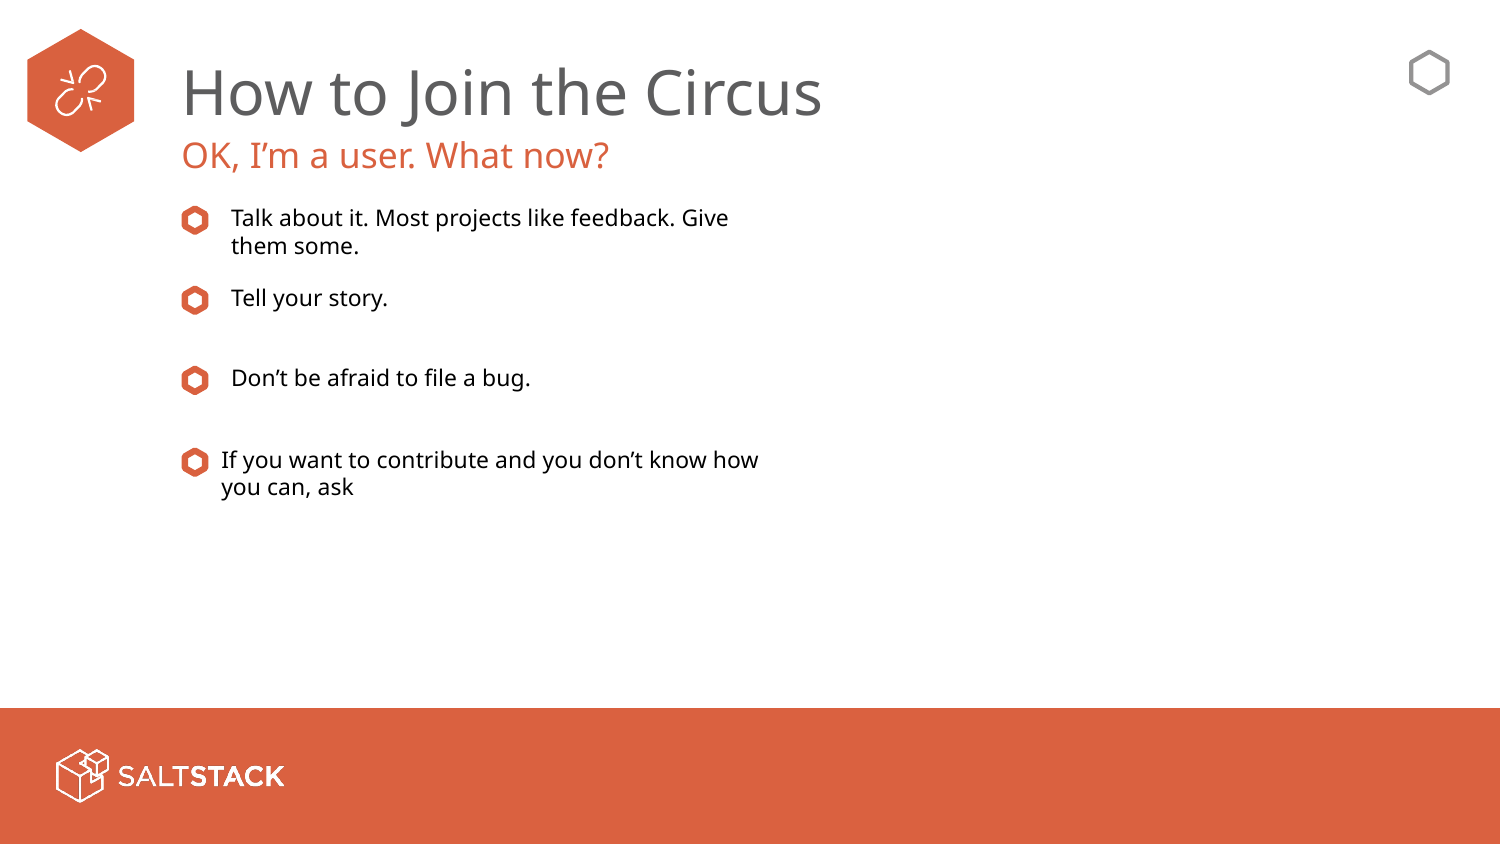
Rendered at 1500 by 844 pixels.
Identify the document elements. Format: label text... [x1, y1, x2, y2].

text_box If you want to contribute and you don’t know how you can, ask [221, 445, 767, 479]
picture [56, 749, 285, 804]
text_box OK, I’m a user. What now? [181, 132, 1395, 176]
text_box How to Join the Circus [181, 52, 1298, 128]
text_box Talk about it. Most projects like feedback. Give them some. [231, 203, 777, 279]
text_box [27, 28, 135, 153]
text_box [0, 708, 1500, 844]
text_box Don’t be afraid to file a bug. [231, 363, 777, 398]
text_box Tell your story. [231, 283, 777, 359]
